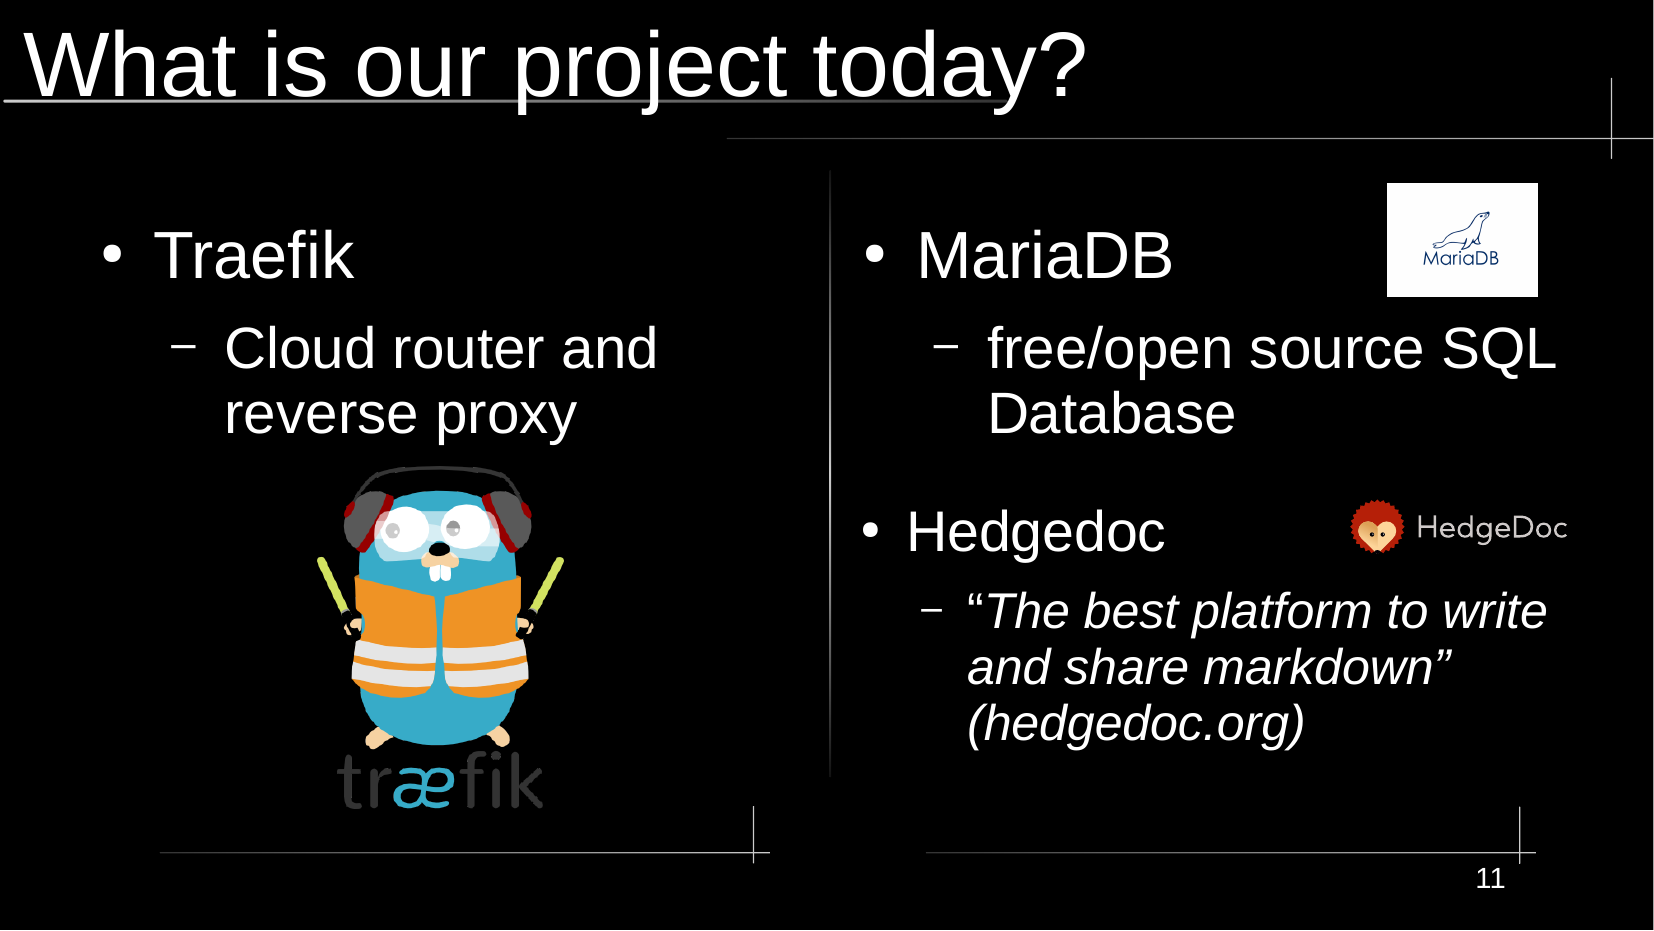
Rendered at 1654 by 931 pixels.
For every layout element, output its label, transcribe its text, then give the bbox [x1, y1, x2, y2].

list Hedgedoc “The best platform to write and share markdown” (hedgedoc.org) [845, 499, 1572, 757]
list MariaDB free/open source SQL Database [845, 217, 1572, 475]
picture [1350, 499, 1568, 555]
picture [300, 449, 580, 826]
picture [1387, 183, 1538, 297]
title What is our project today? [23, 11, 1589, 119]
list Traefik Cloud router and reverse proxy [82, 217, 809, 758]
